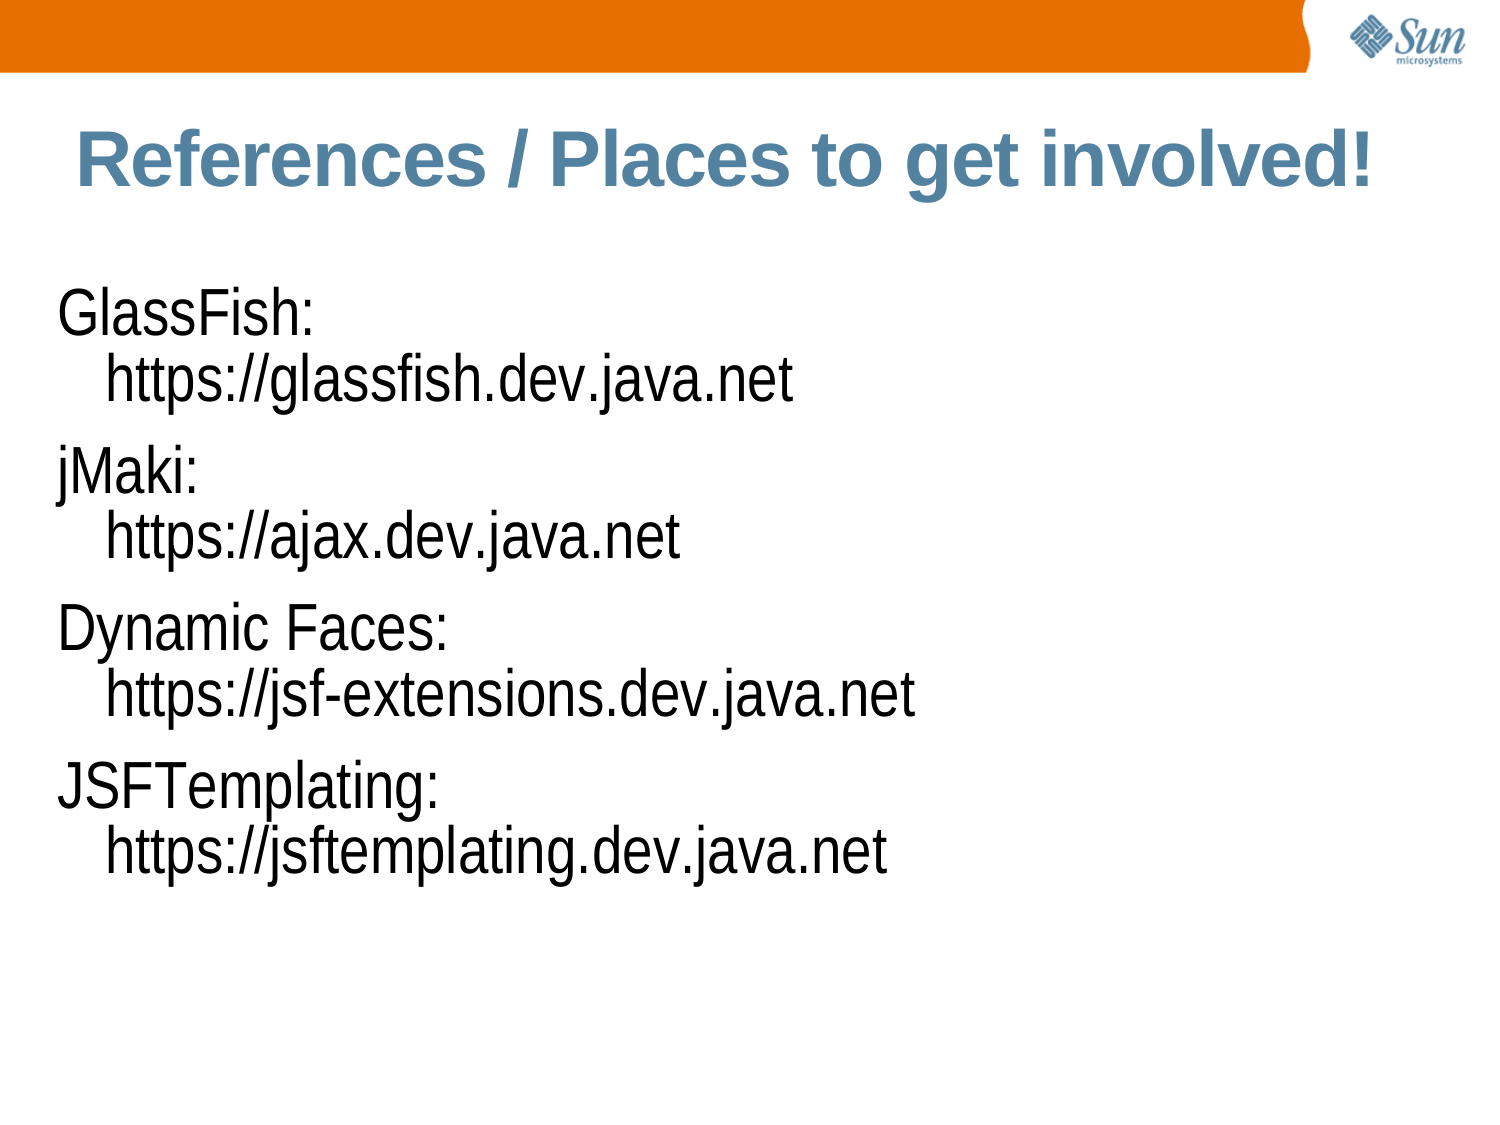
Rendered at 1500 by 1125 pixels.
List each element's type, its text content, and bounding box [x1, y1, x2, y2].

list GlassFish: https://glassfish.dev.java.net jMaki: https://ajax.dev.java.net Dynamic Faces: https://jsf-extensions.dev.java.net JSFTemplating: https://jsftemplating.dev.java.net [37, 283, 1463, 976]
picture [0, 0, 1500, 75]
title References / Places to get involved! [75, 122, 1437, 227]
